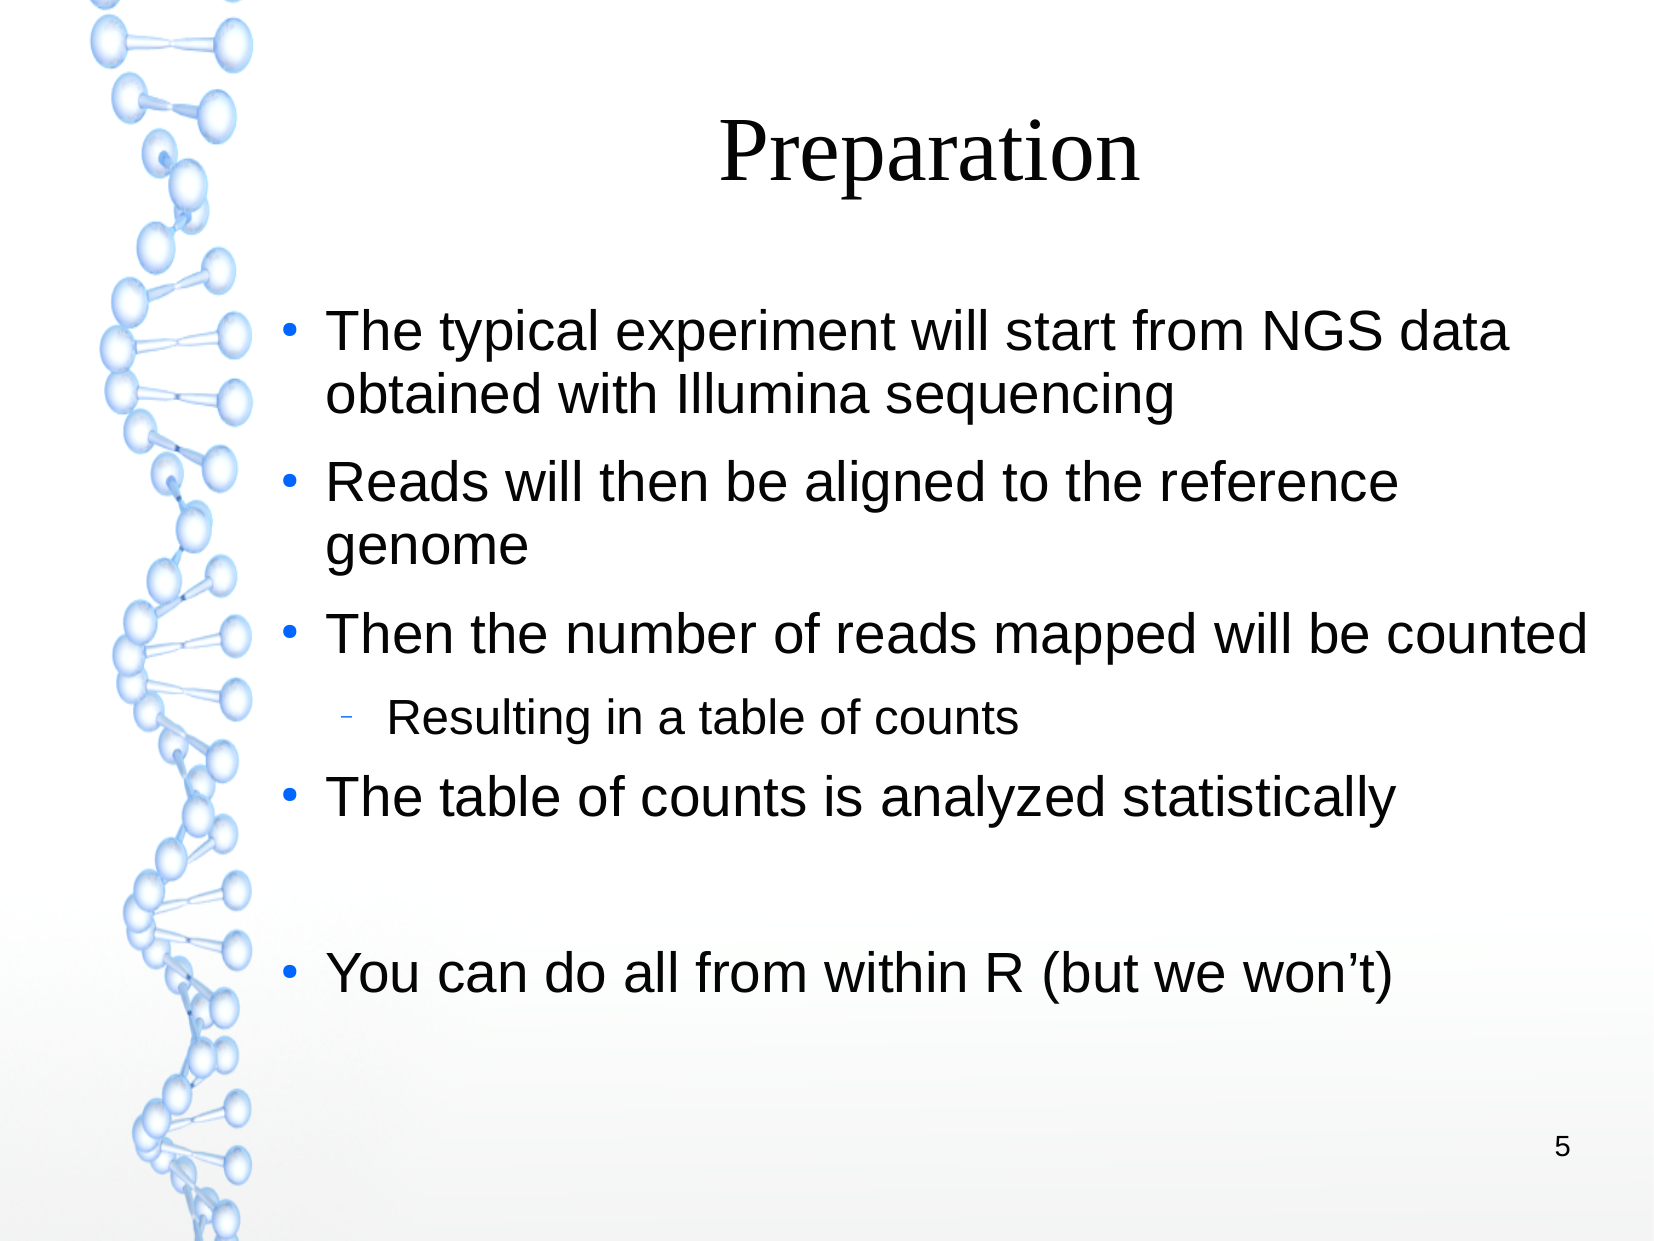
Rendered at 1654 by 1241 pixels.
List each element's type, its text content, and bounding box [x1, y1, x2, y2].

list The typical experiment will start from NGS data obtained with Illumina sequencing Reads will then be aligned to the reference genome Then the number of reads mapped will be counted Resulting in a table of counts The table of counts is analyzed statistically You can do all from within R (but we won’t) [265, 299, 1595, 1019]
title Preparation [265, 47, 1595, 252]
picture [0, 0, 1654, 1241]
